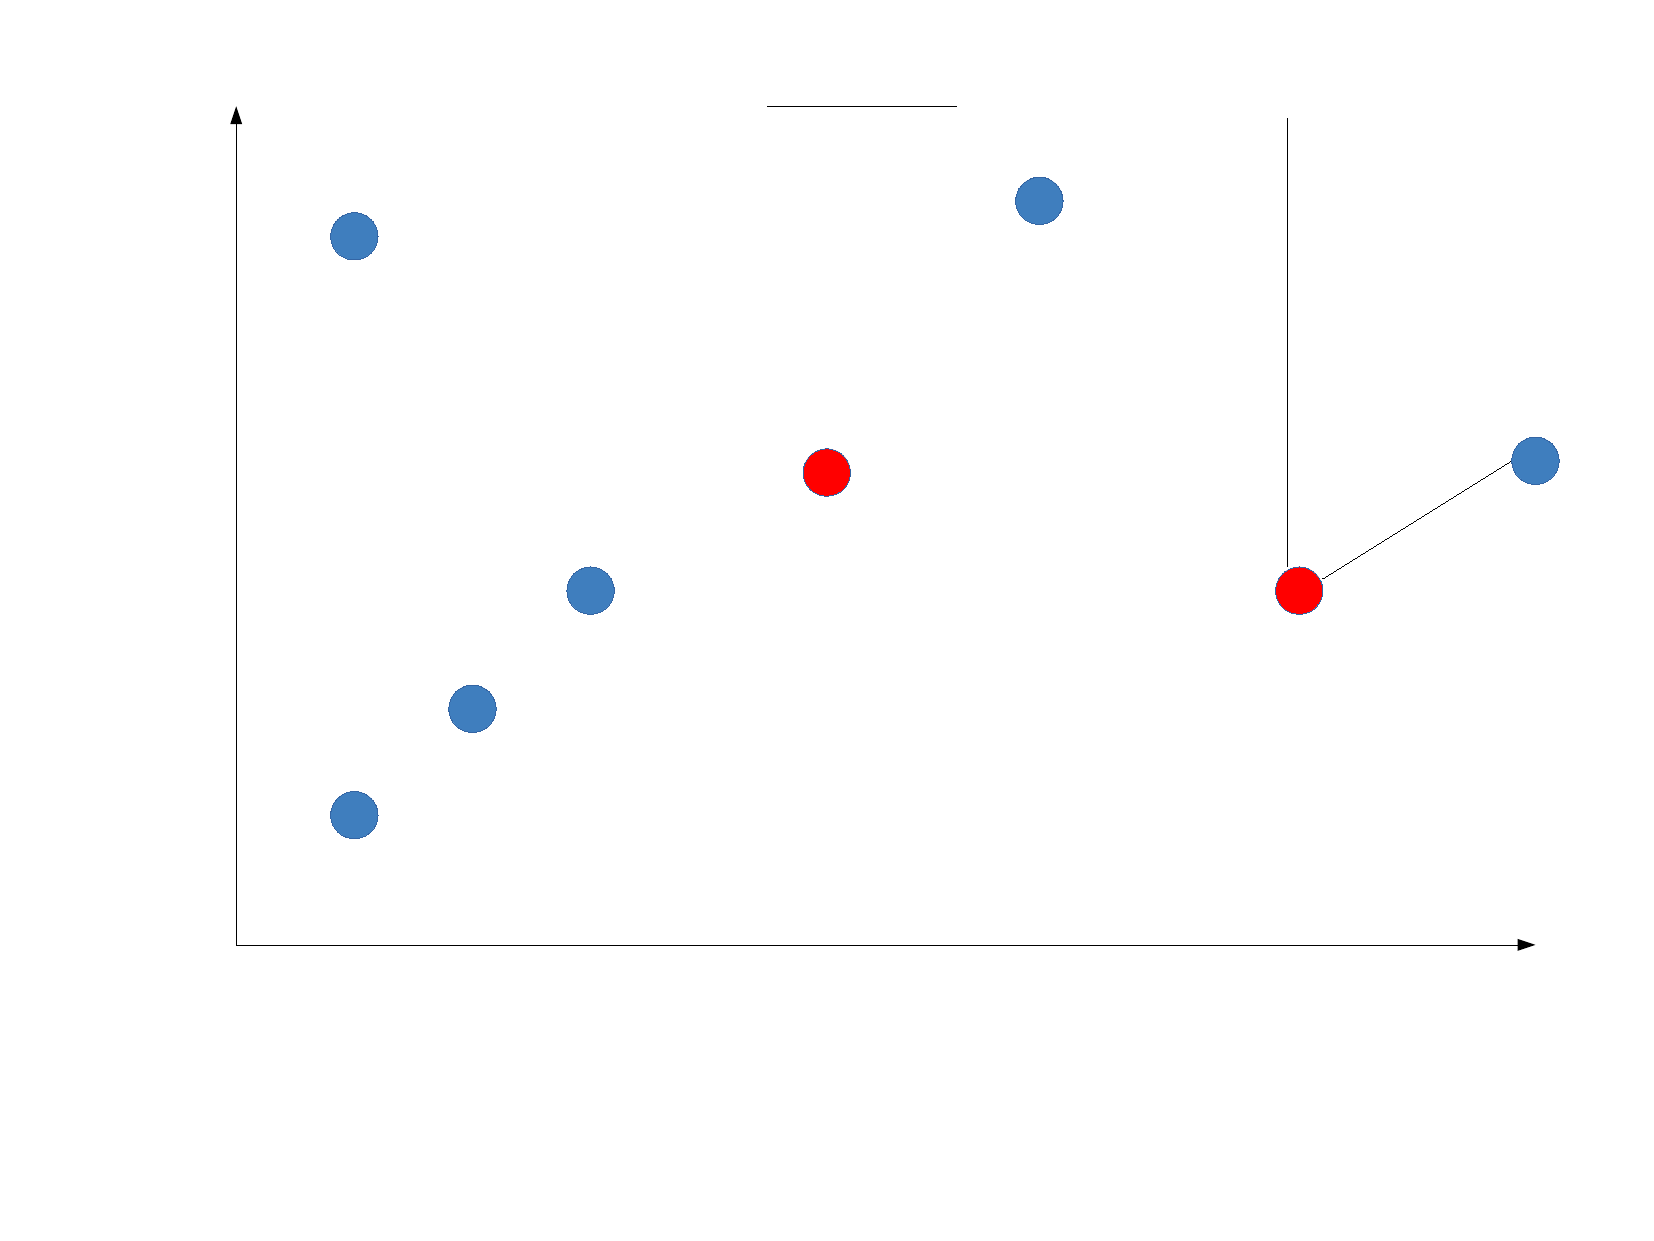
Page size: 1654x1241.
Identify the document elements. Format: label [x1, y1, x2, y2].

text_box [330, 791, 379, 839]
text_box [330, 212, 379, 260]
text_box [1511, 437, 1560, 485]
text_box [566, 566, 615, 615]
text_box [1275, 566, 1323, 615]
text_box [803, 448, 851, 497]
text_box [1015, 177, 1064, 225]
text_box [448, 685, 497, 733]
